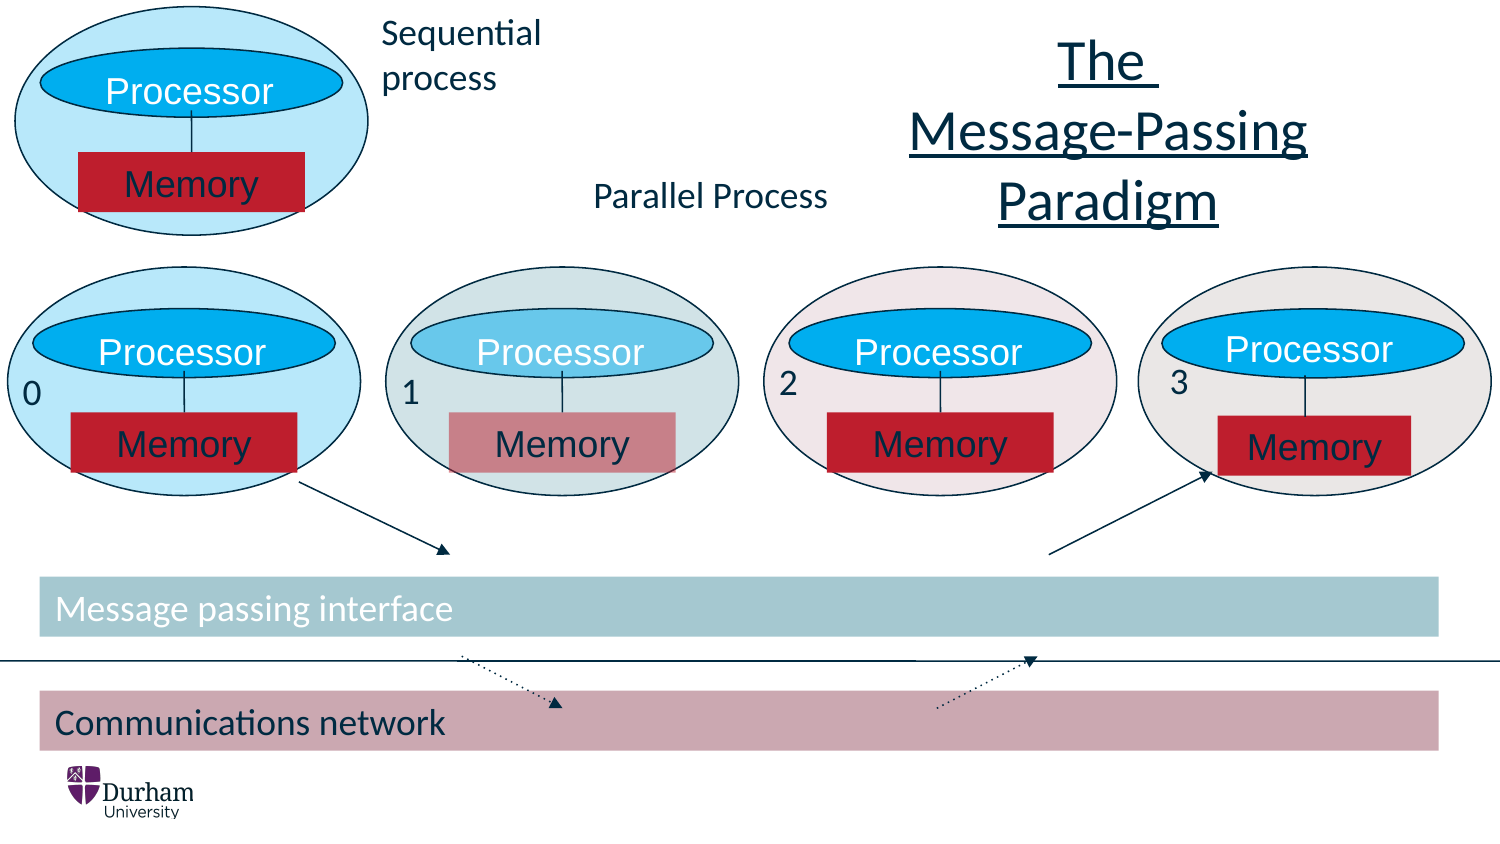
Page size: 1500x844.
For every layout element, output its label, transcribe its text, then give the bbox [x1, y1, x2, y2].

text_box Sequential process [366, 0, 609, 106]
text_box 3 [1154, 349, 1218, 410]
text_box [1138, 266, 1492, 496]
text_box Memory [826, 412, 1054, 473]
text_box Processor [839, 319, 1041, 381]
text_box Memory [1217, 415, 1412, 476]
text_box Parallel Process [578, 163, 916, 224]
text_box Message passing interface [39, 576, 1439, 637]
text_box [15, 6, 368, 209]
text_box [87, 213, 296, 236]
picture [67, 766, 193, 819]
text_box Processor [1209, 317, 1412, 378]
text_box Memory [78, 152, 305, 213]
text_box Memory [448, 412, 676, 473]
text_box Processor [461, 319, 663, 381]
text_box Memory [70, 412, 298, 473]
text_box Processor [82, 319, 285, 381]
text_box Communications network [39, 690, 1439, 751]
text_box [389, 266, 739, 469]
text_box [835, 473, 1046, 496]
text_box 0 [7, 360, 71, 421]
text_box [769, 266, 1117, 469]
text_box The Message-Passing Paradigm [852, 14, 1365, 240]
text_box 2 [763, 350, 827, 411]
text_box 1 [385, 359, 449, 420]
text_box [10, 266, 361, 469]
text_box [18, 421, 70, 469]
text_box Processor [90, 59, 292, 120]
text_box [78, 473, 290, 496]
text_box [457, 473, 668, 496]
text_box [396, 420, 448, 469]
